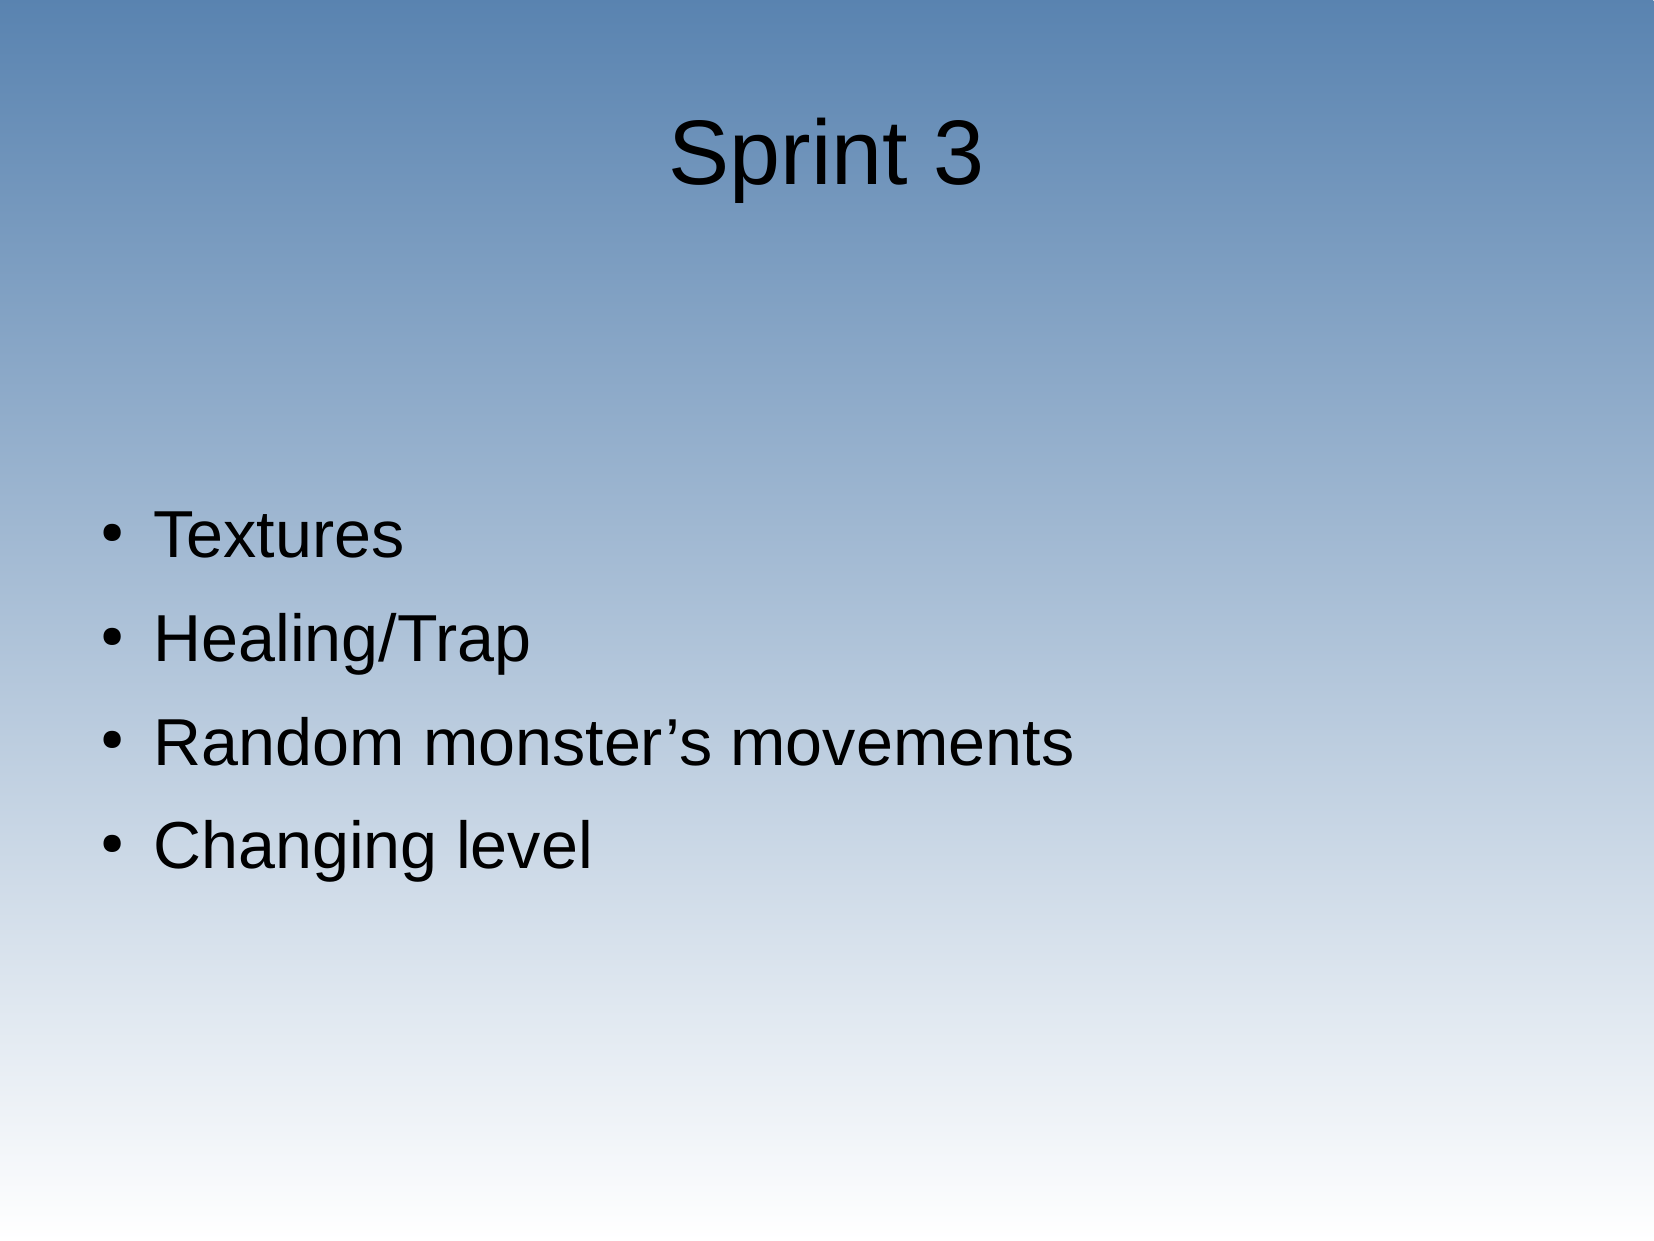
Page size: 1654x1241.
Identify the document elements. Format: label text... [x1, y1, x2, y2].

title Sprint 3 [82, 49, 1571, 257]
list Textures Healing/Trap Random monster’s movements Changing level [82, 290, 1571, 1010]
